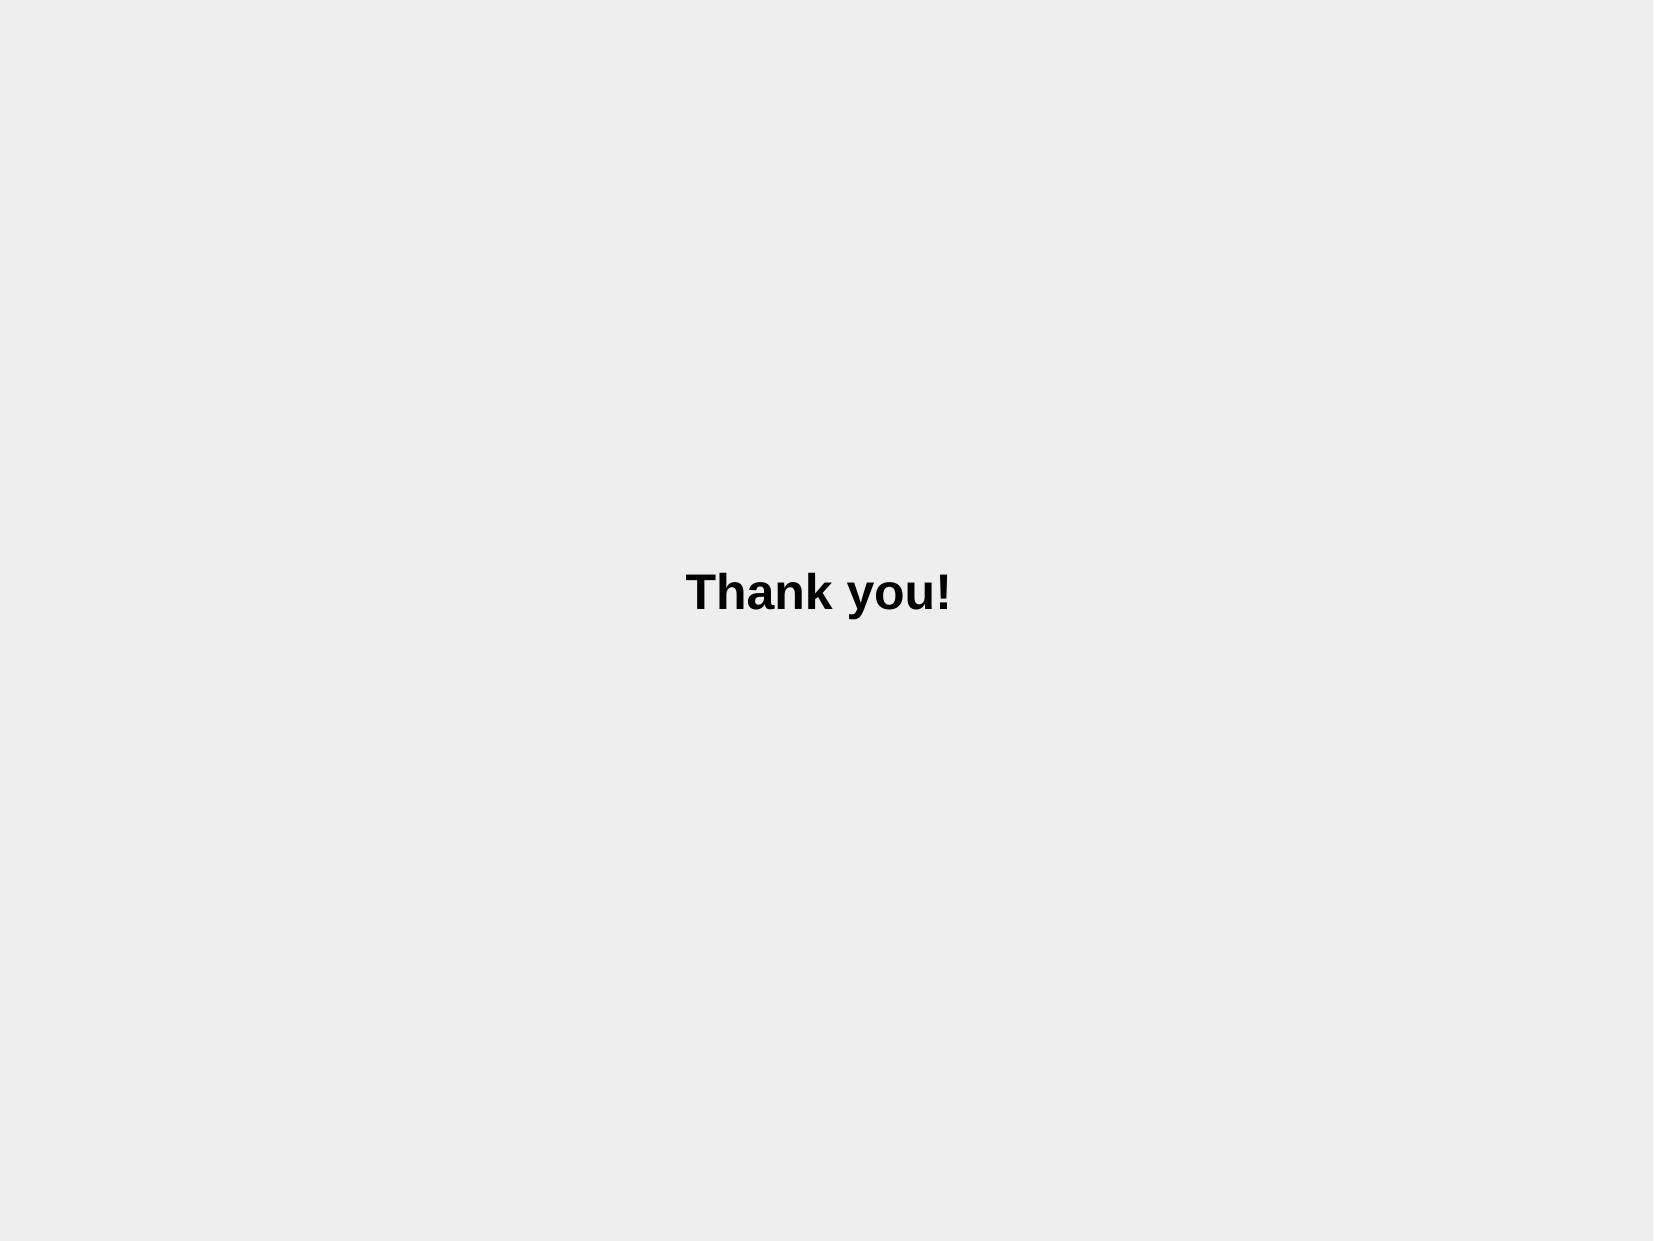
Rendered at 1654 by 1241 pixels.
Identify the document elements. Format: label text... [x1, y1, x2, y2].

subtitle Thank you! [75, 90, 1563, 1096]
